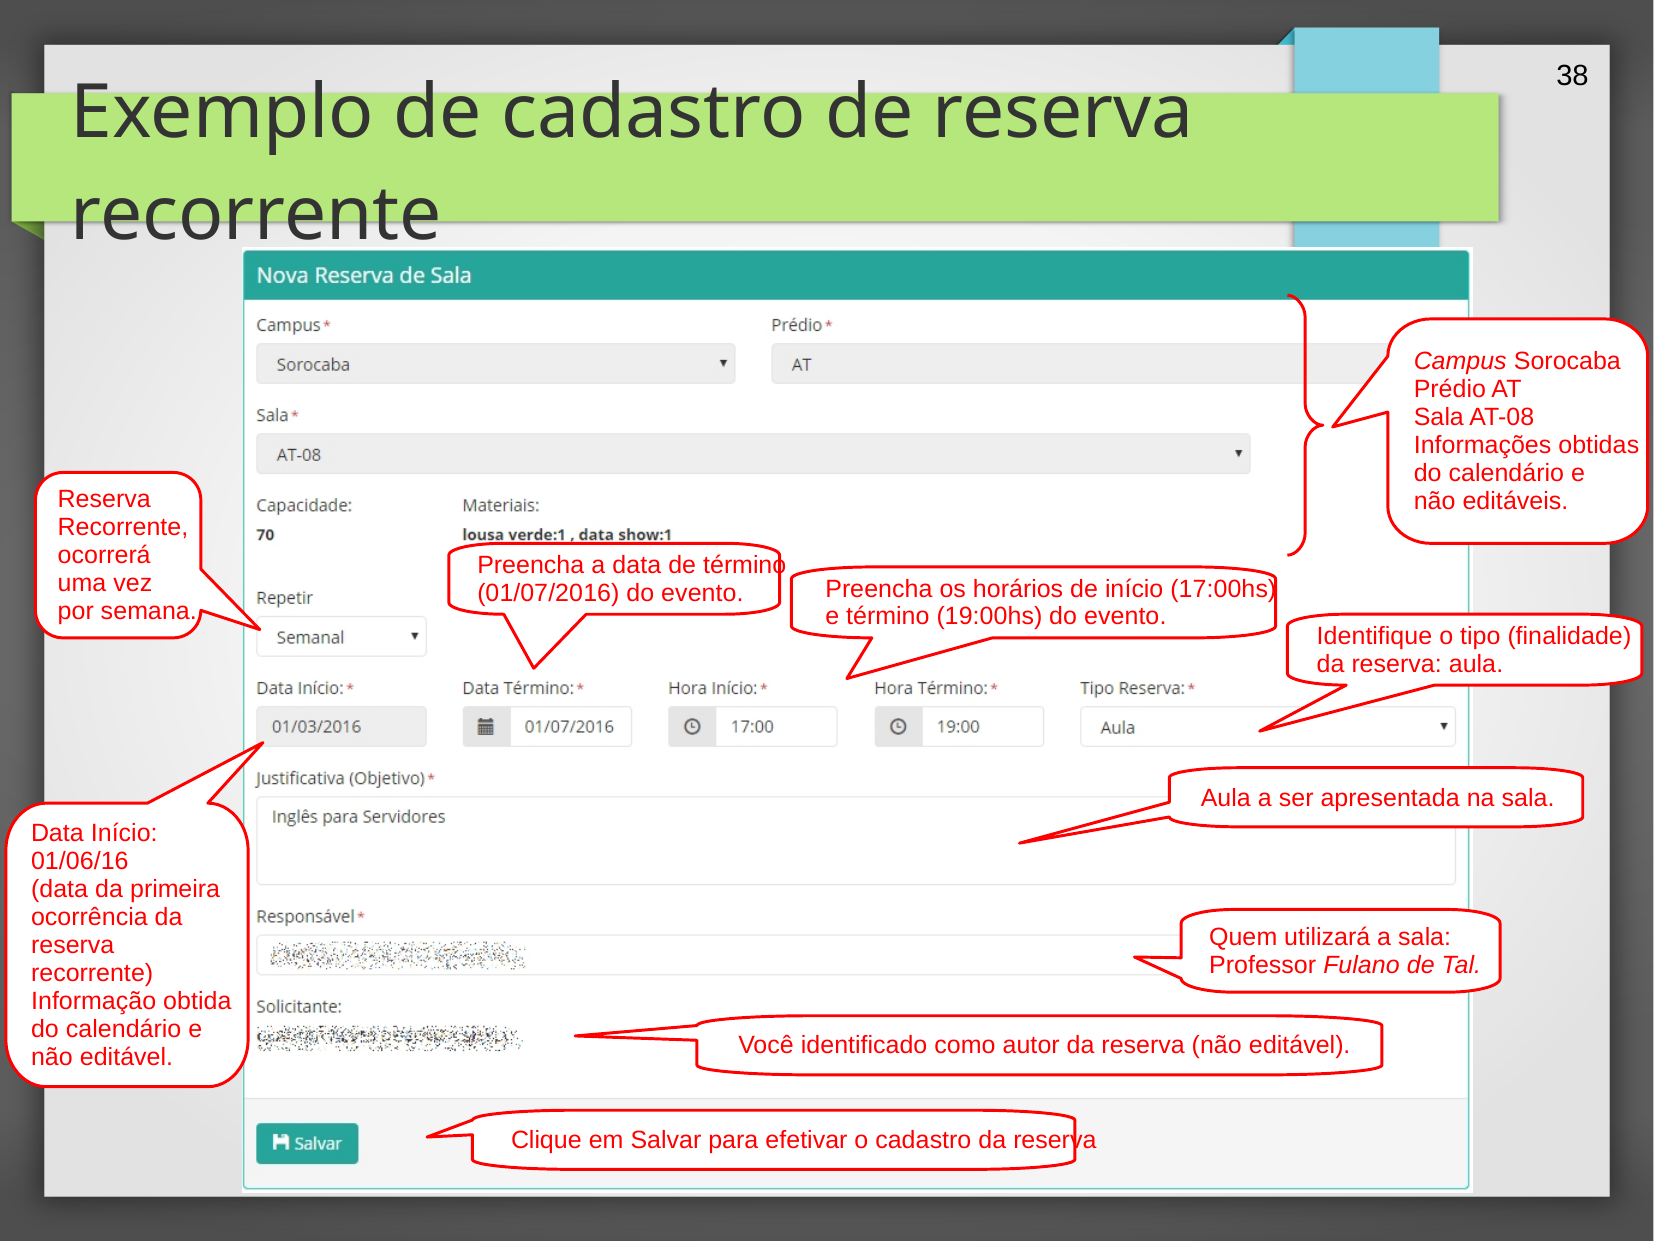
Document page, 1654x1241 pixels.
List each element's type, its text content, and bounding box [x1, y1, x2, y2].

text_box Preencha a data de término (01/07/2016) do evento. [448, 543, 780, 669]
text_box Identifique o tipo (finalidade) da reserva: aula. [1259, 614, 1642, 732]
text_box Campus Sorocaba Prédio AT Sala AT-08 Informações obtidas do calendário e não editáveis. [1332, 318, 1648, 544]
text_box Data Início: 01/06/16 (data da primeira ocorrência da reserva recorrente) Informação obtida do calendário e não editável. [5, 742, 263, 1087]
text_box Você identificado como autor da reserva (não editável). [575, 1015, 1382, 1075]
text_box Clique em Salvar para efetivar o cadastro da reserva [427, 1110, 1075, 1170]
text_box Aula a ser apresentada na sala. [1019, 767, 1583, 844]
title Exemplo de cadastro de reserva recorrente [70, 106, 1418, 213]
picture [0, 0, 1654, 1241]
text_box Quem utilizará a sala: Professor Fulano de Tal. [1134, 909, 1501, 993]
text_box Reserva Recorrente, ocorrerá uma vez por semana. [35, 472, 260, 638]
text_box Preencha os horários de início (17:00hs) e término (19:00hs) do evento. [791, 566, 1276, 679]
